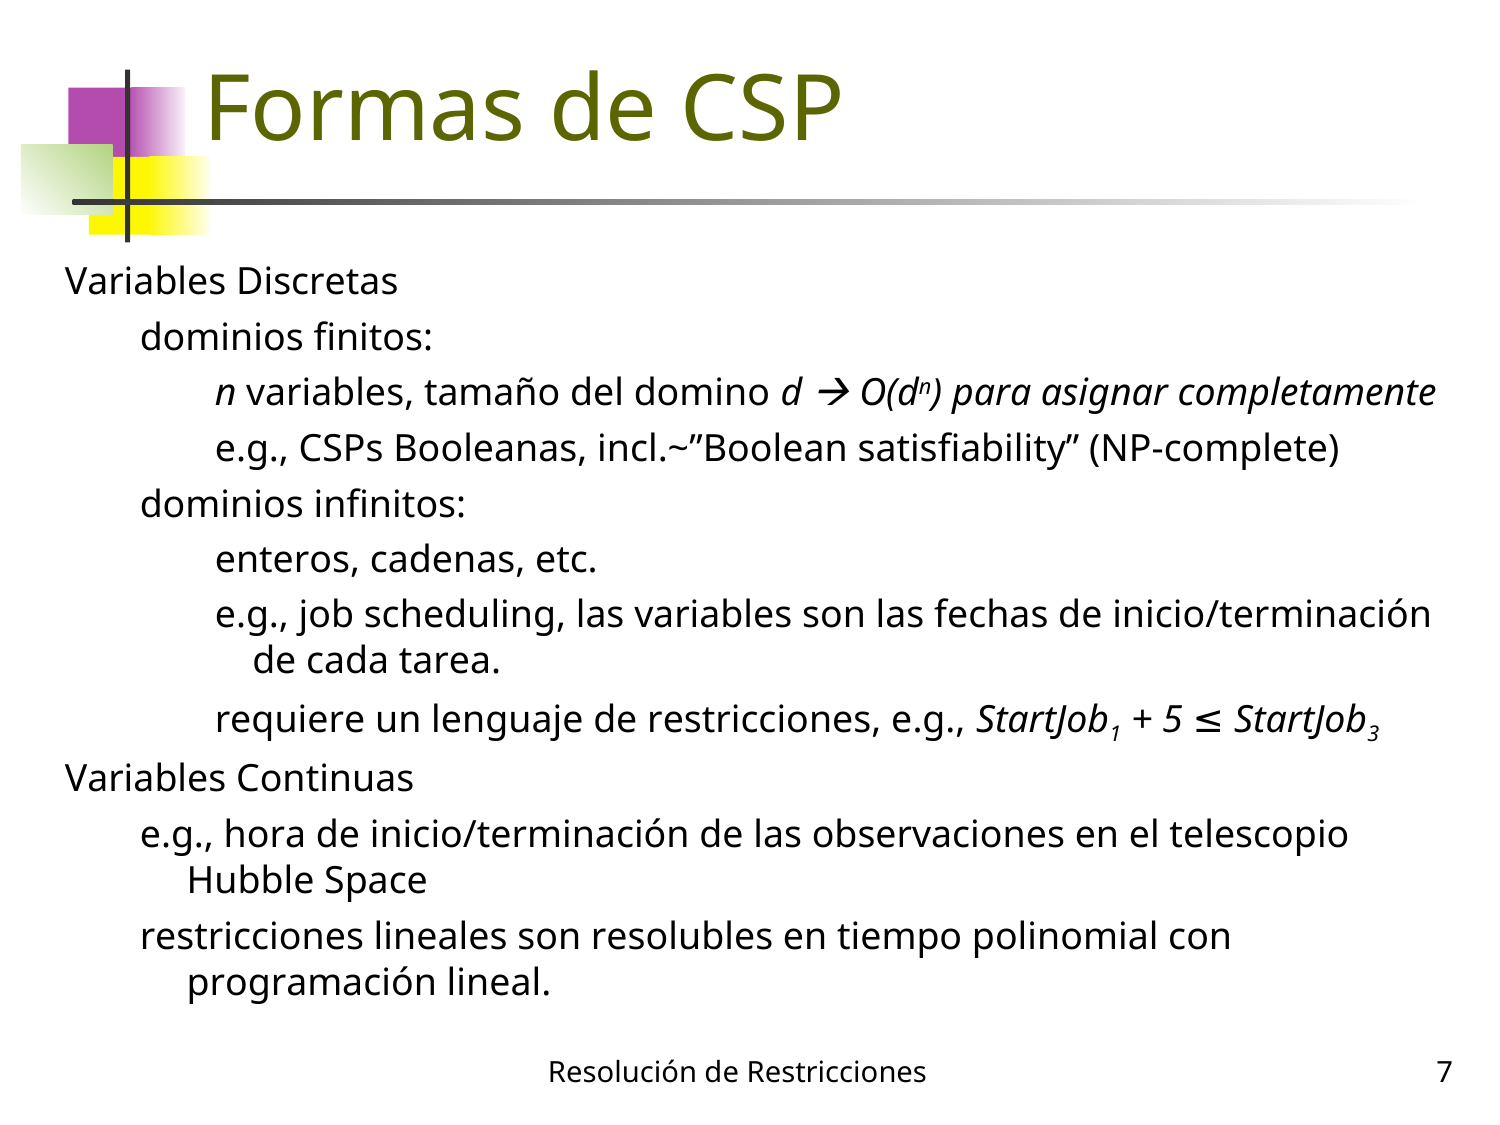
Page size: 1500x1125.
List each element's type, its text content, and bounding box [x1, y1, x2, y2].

title Formas de CSP [188, 35, 1468, 175]
list Variables Discretas dominios finitos: n variables, tamaño del domino d  O(dn) para asignar completamente e.g., CSPs Booleanas, incl.~”Boolean satisfiability” (NP-complete) dominios infinitos: enteros, cadenas, etc. e.g., job scheduling, las variables son las fechas de inicio/terminación de cada tarea. requiere un lenguaje de restricciones, e.g., StartJob1 + 5 ≤ StartJob3 Variables Continuas e.g., hora de inicio/terminación de las observaciones en el telescopio Hubble Space restricciones lineales son resolubles en tiempo polinomial con programación lineal. [50, 249, 1469, 1046]
